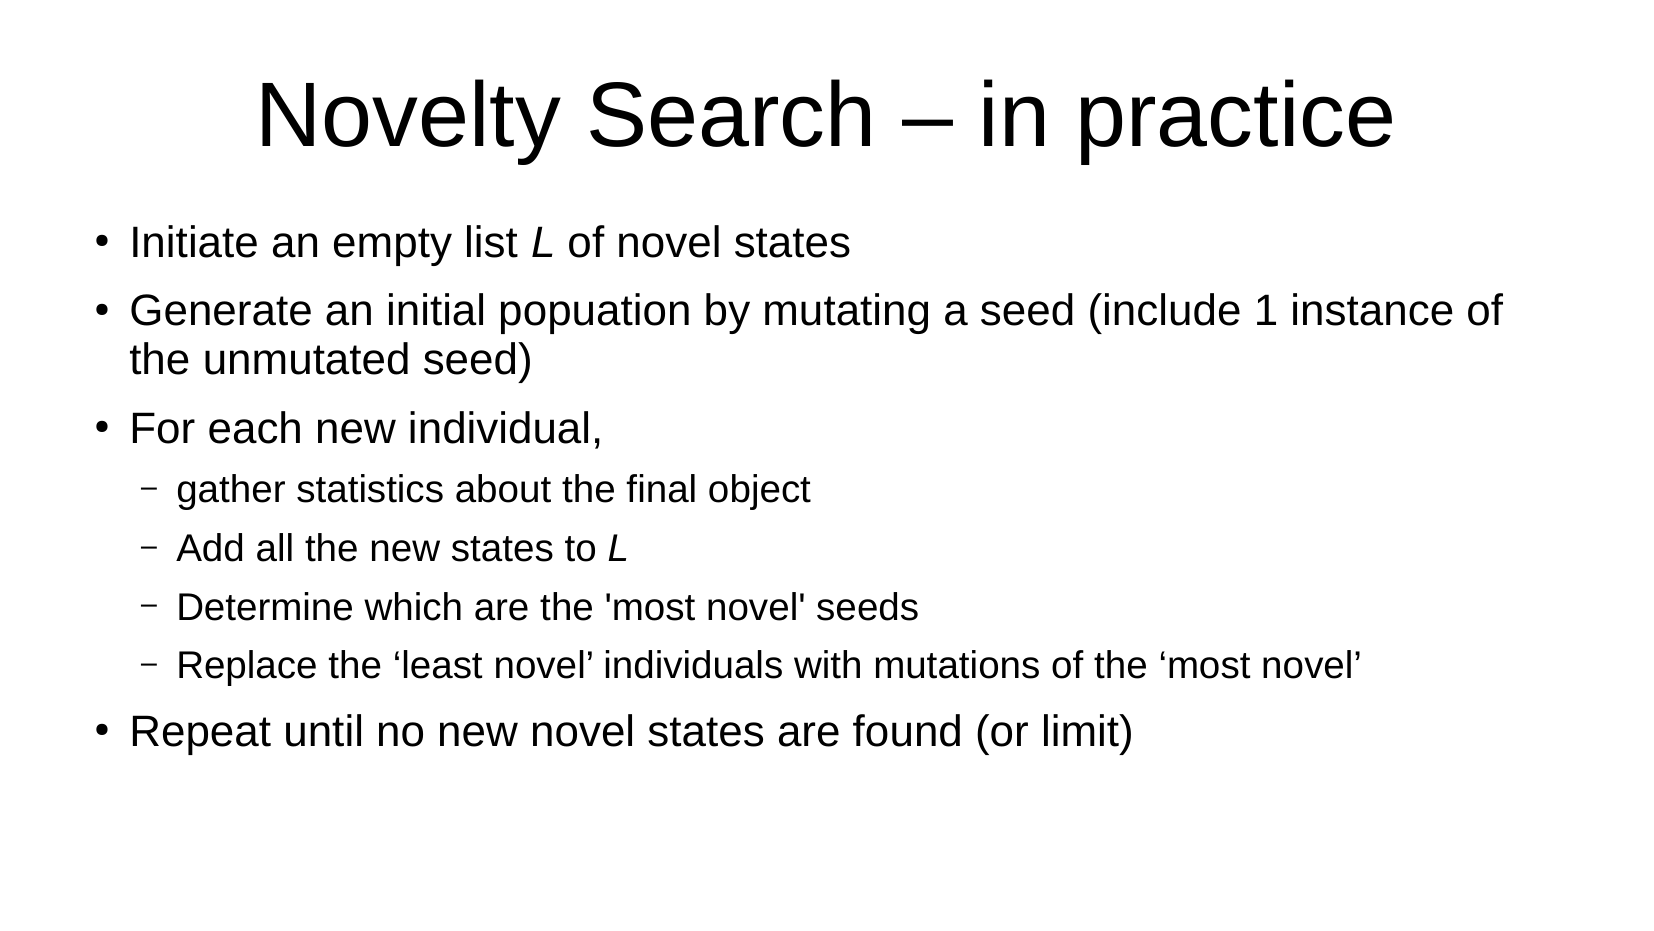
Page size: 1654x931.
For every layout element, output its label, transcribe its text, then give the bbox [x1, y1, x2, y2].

title Novelty Search – in practice [82, 37, 1571, 193]
list Initiate an empty list L of novel states Generate an initial popuation by mutating a seed (include 1 instance of the unmutated seed) For each new individual, gather statistics about the final object Add all the new states to L Determine which are the 'most novel' seeds Replace the ‘least novel’ individuals with mutations of the ‘most novel’ Repeat until no new novel states are found (or limit) [82, 217, 1571, 758]
